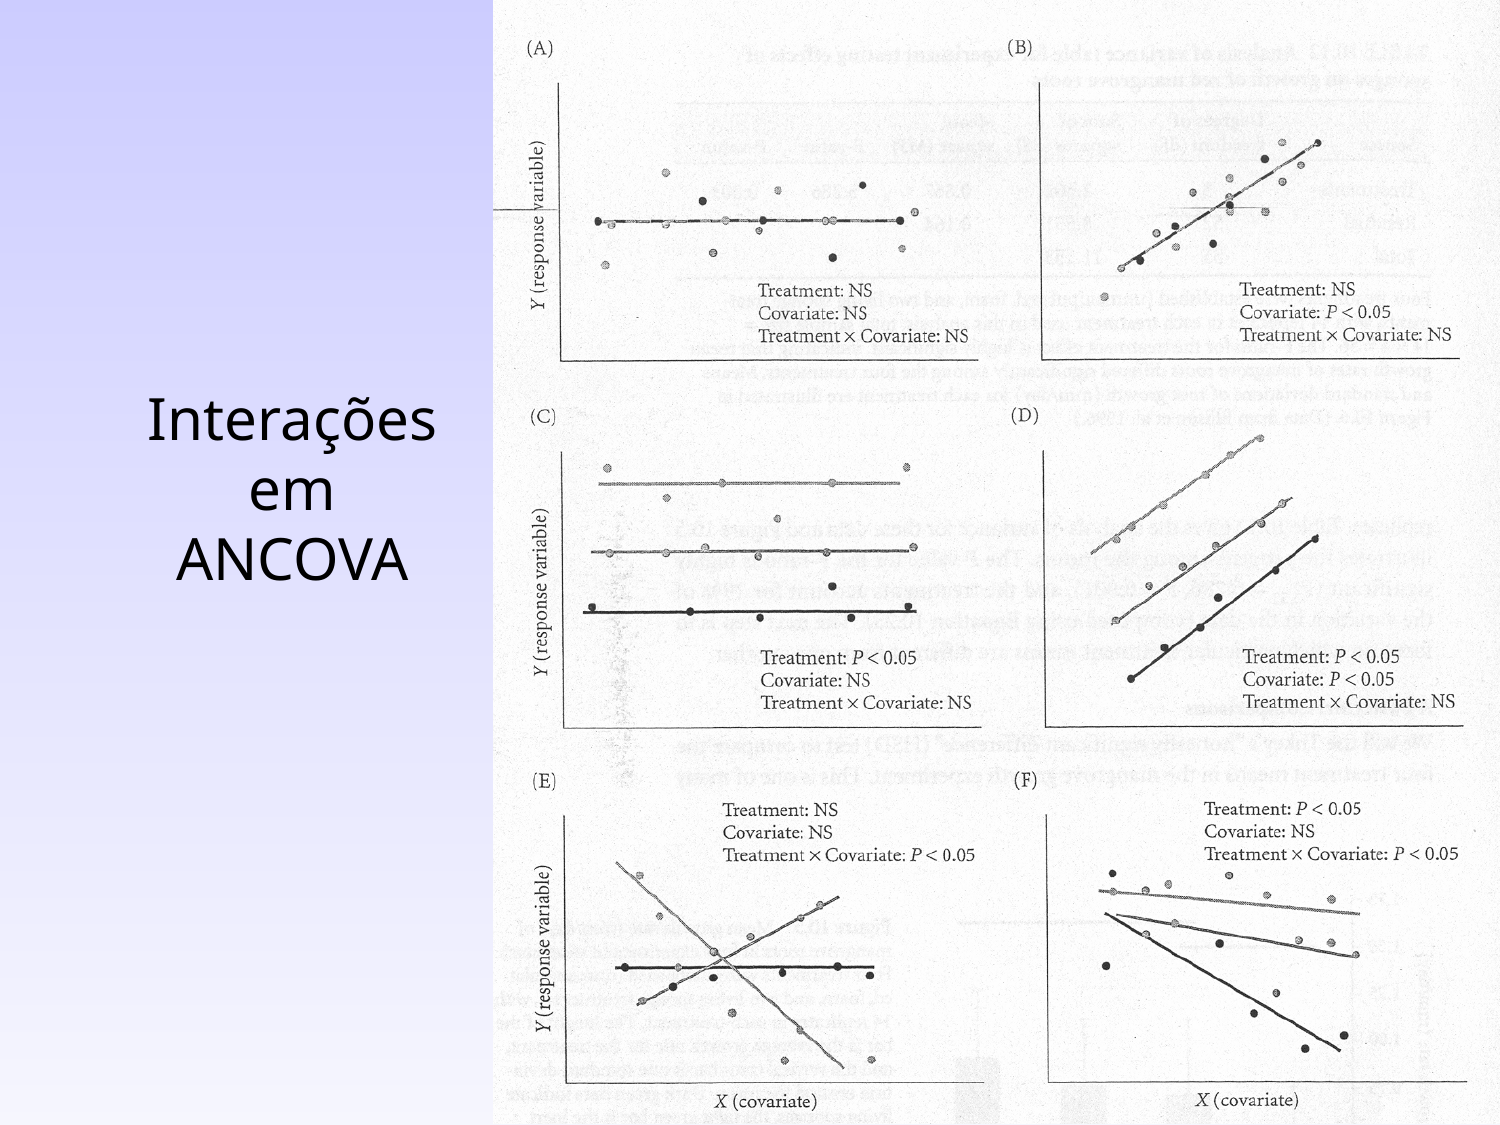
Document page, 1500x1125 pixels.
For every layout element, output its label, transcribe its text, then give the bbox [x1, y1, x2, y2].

title Interações em ANCOVA [112, 99, 473, 875]
picture [493, 0, 1500, 1124]
